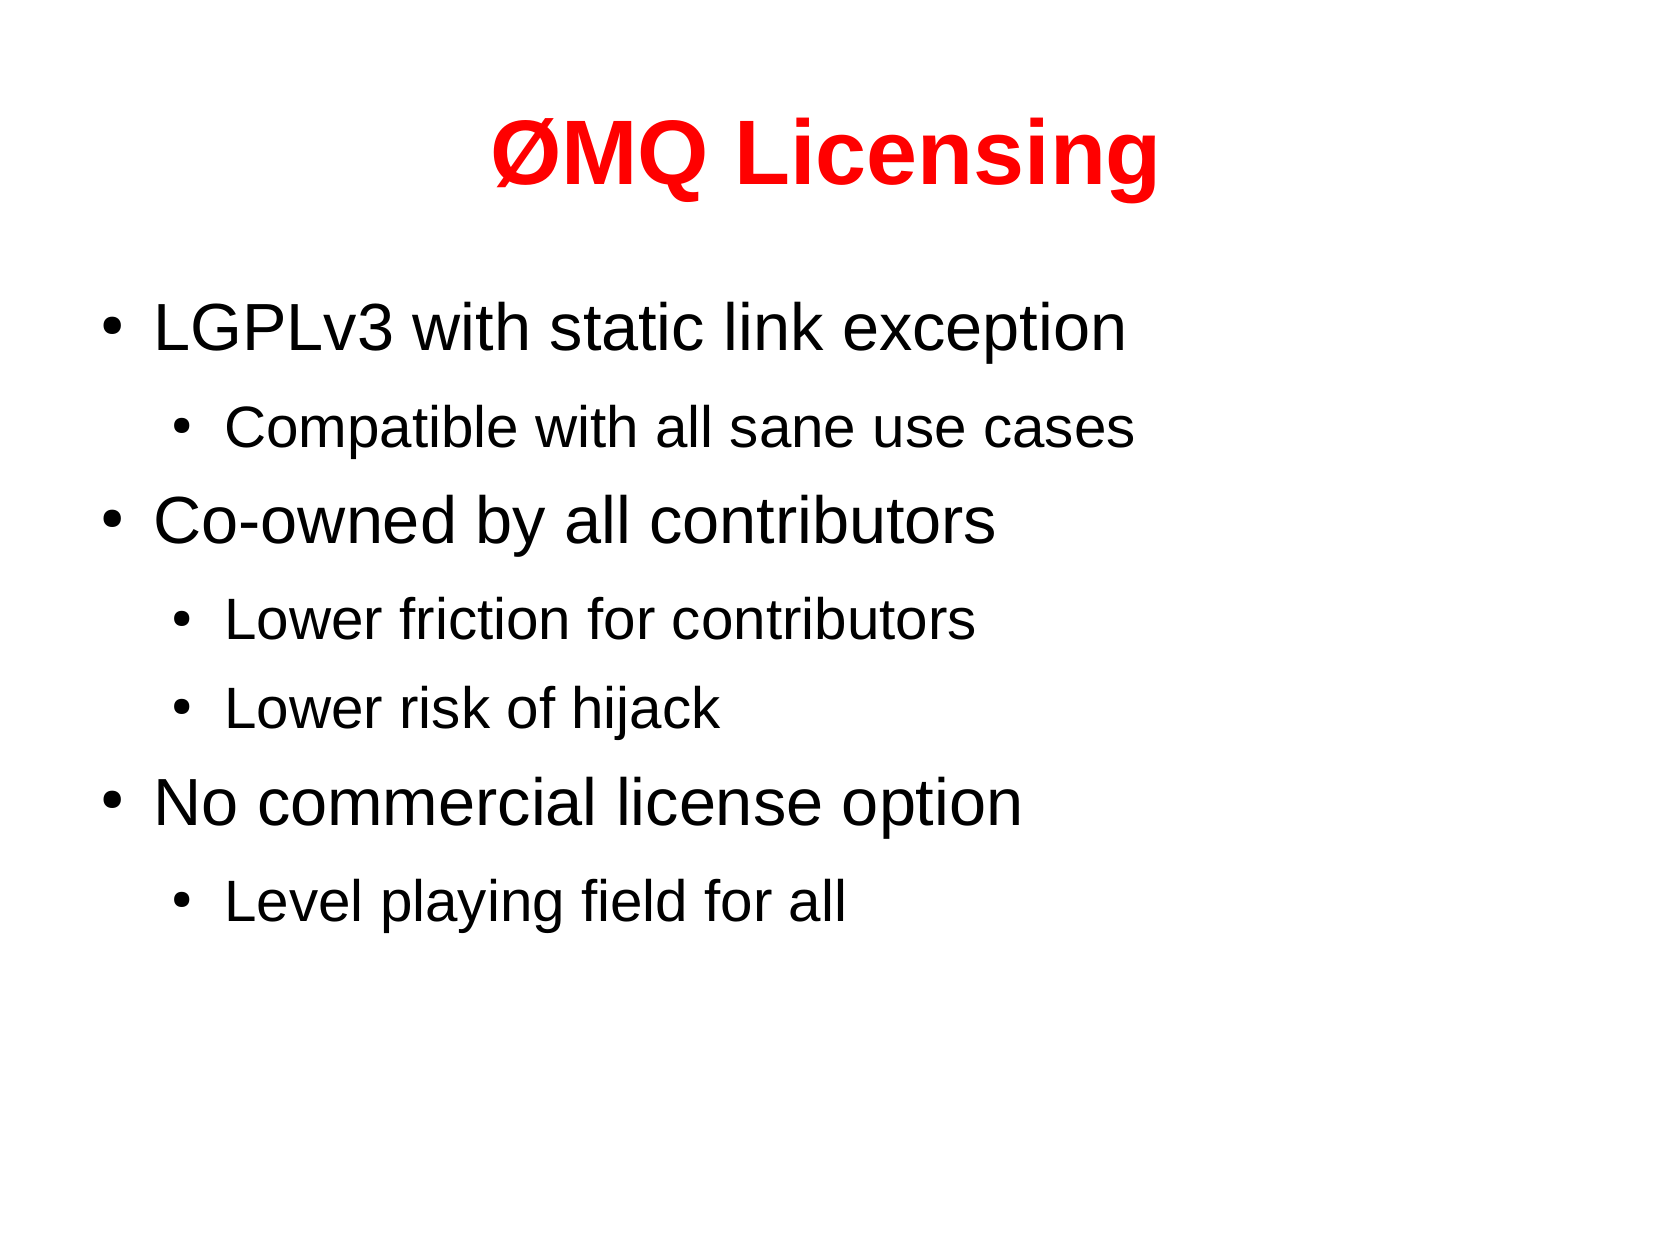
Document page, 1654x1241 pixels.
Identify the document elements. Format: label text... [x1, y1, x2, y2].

list LGPLv3 with static link exception Compatible with all sane use cases Co-owned by all contributors Lower friction for contributors Lower risk of hijack No commercial license option Level playing field for all [82, 290, 1571, 1109]
title ØMQ Licensing [82, 49, 1571, 257]
